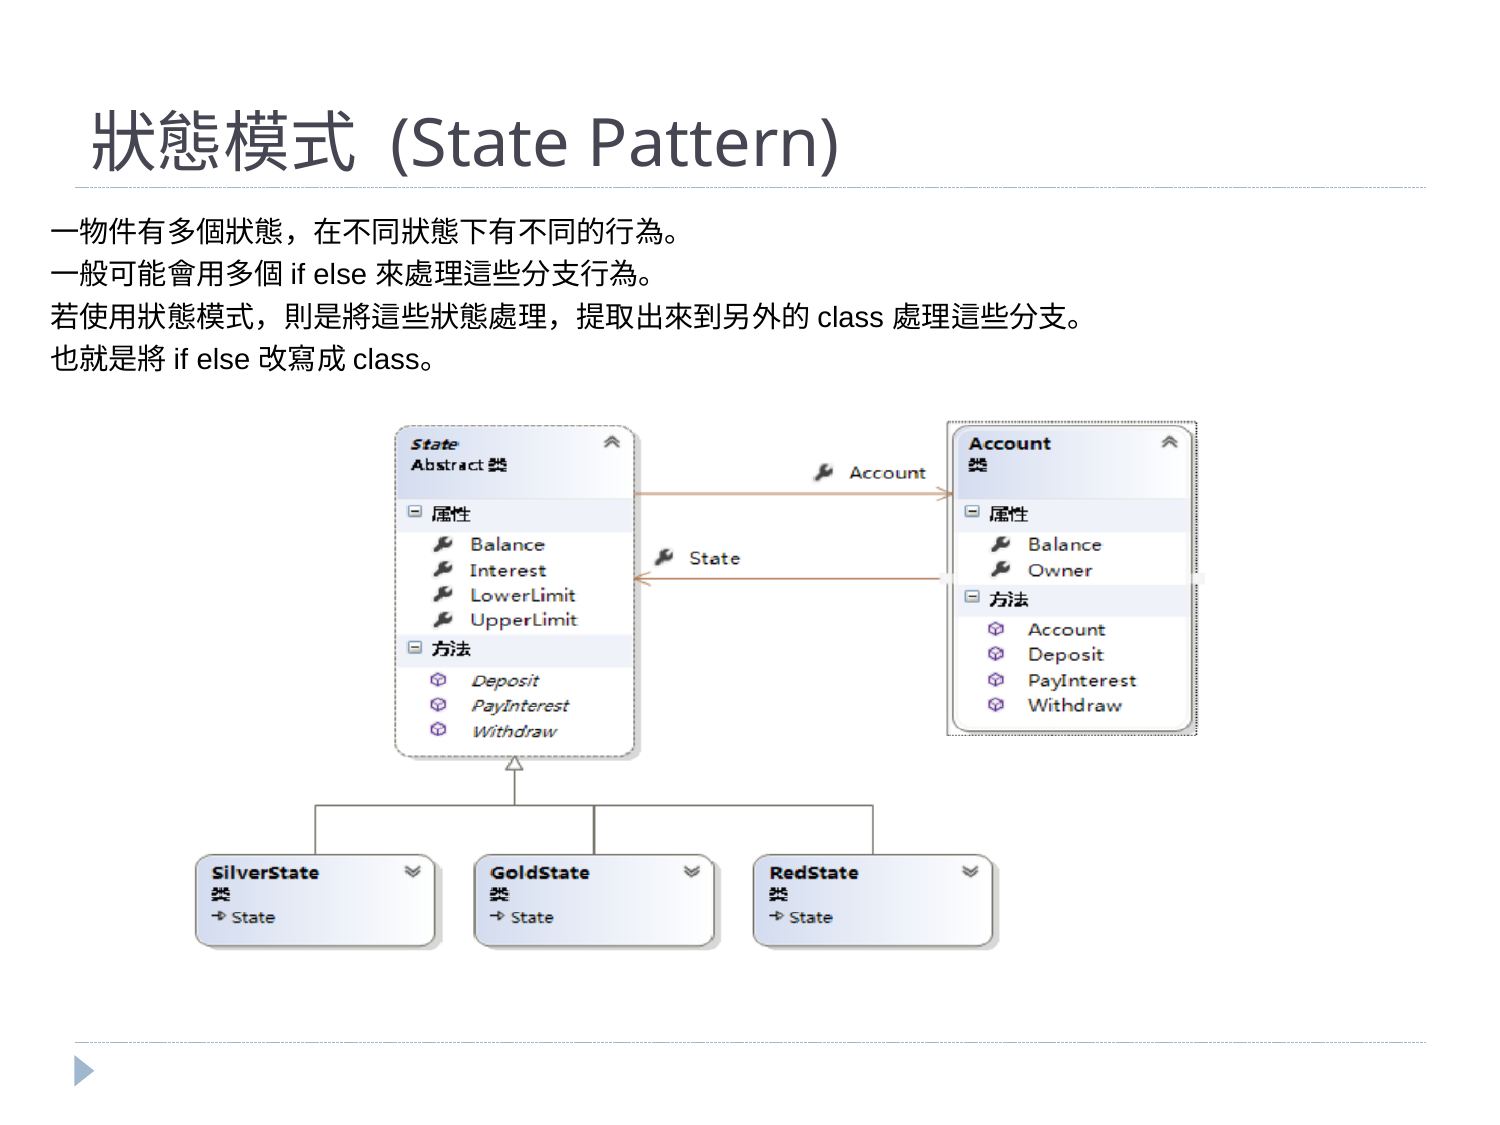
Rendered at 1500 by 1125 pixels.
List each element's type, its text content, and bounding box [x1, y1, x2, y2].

picture [153, 396, 1205, 957]
title 狀態模式 (State Pattern) [75, 25, 1426, 188]
text_box 一物件有多個狀態，在不同狀態下有不同的行為。 一般可能會用多個 if else 來處理這些分支行為。 若使用狀態模式，則是將這些狀態處理，提取出來到另外的 class 處理這些分支。 也就是將 if else 改寫成 class。 [35, 200, 1300, 942]
